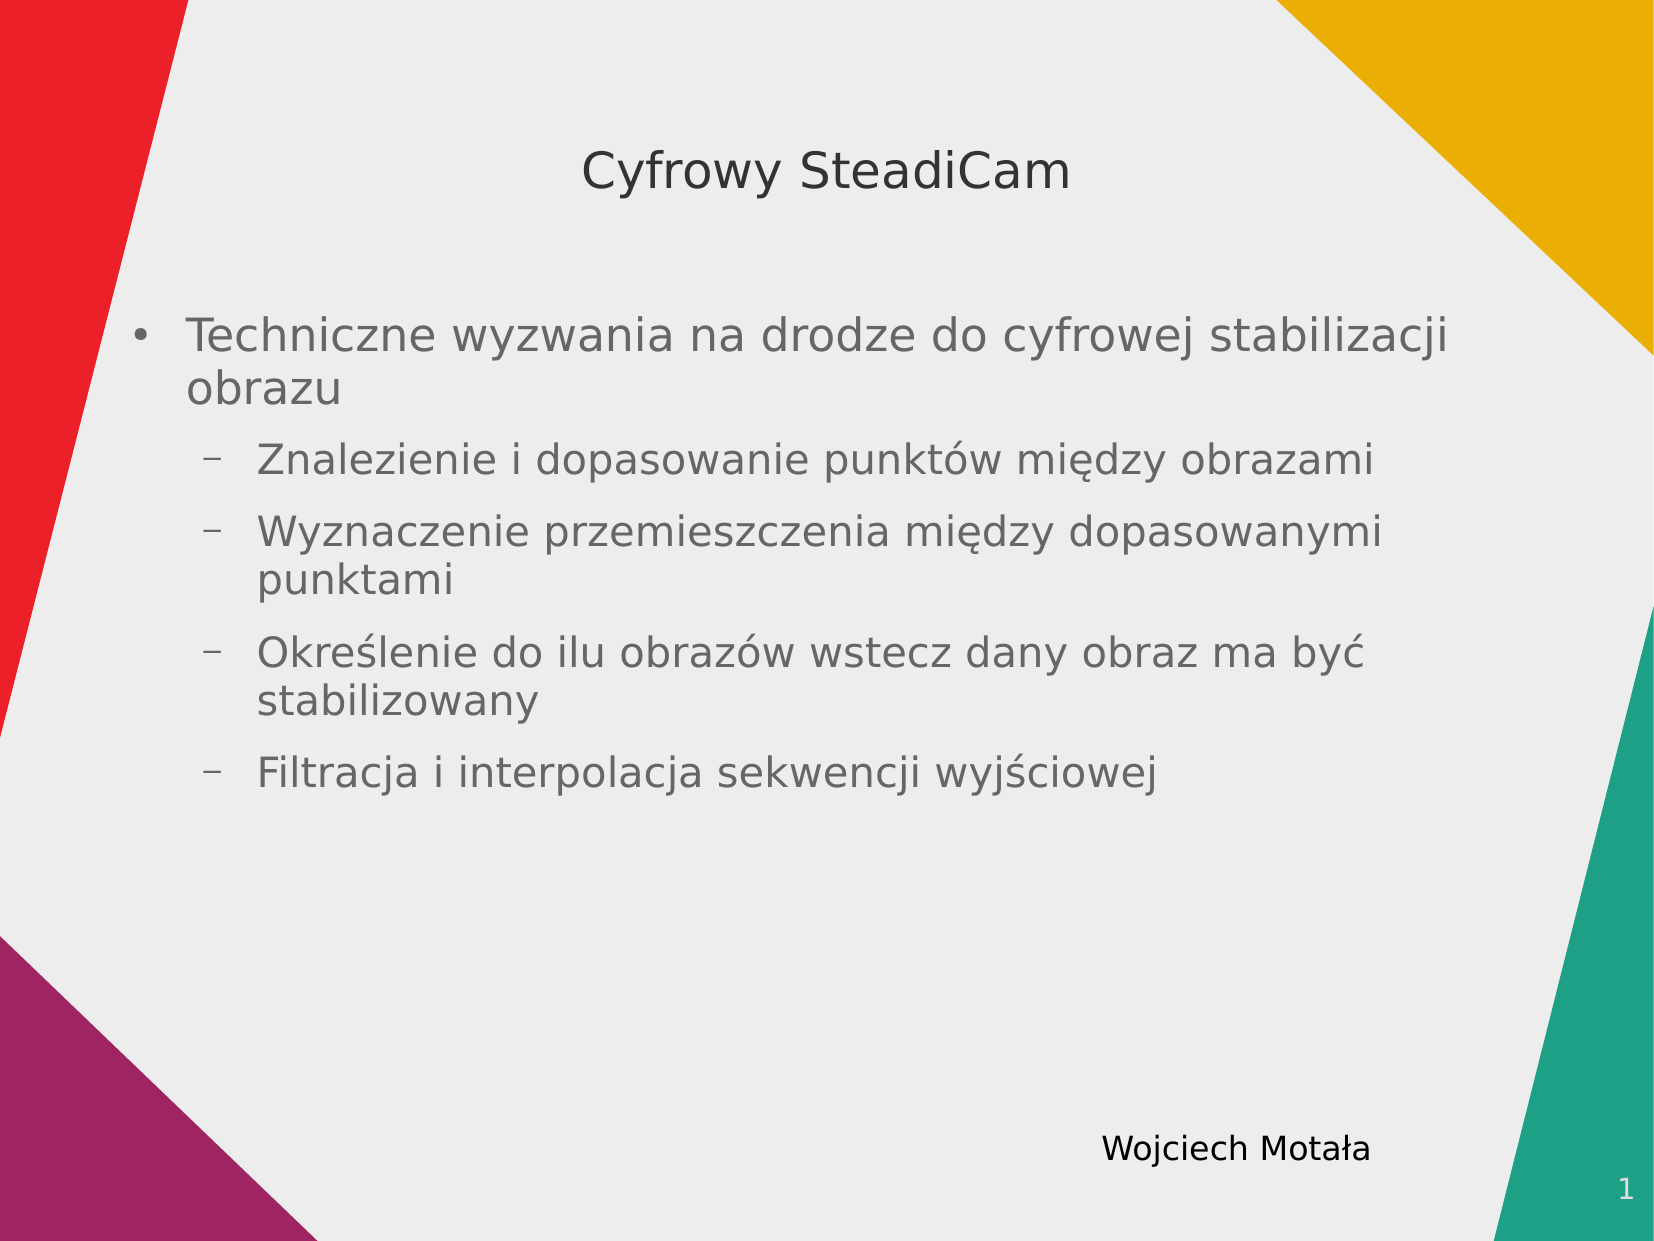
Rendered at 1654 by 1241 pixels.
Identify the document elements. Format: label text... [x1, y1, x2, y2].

title Cyfrowy SteadiCam [114, 73, 1539, 271]
text_box Wojciech Motała [1086, 1122, 1477, 1177]
list Techniczne wyzwania na drodze do cyfrowej stabilizacji obrazu Znalezienie i dopasowanie punktów między obrazami Wyznaczenie przemieszczenia między dopasowanymi punktami Określenie do ilu obrazów wstecz dany obraz ma być stabilizowany Filtracja i interpolacja sekwencji wyjściowej [114, 308, 1539, 1040]
